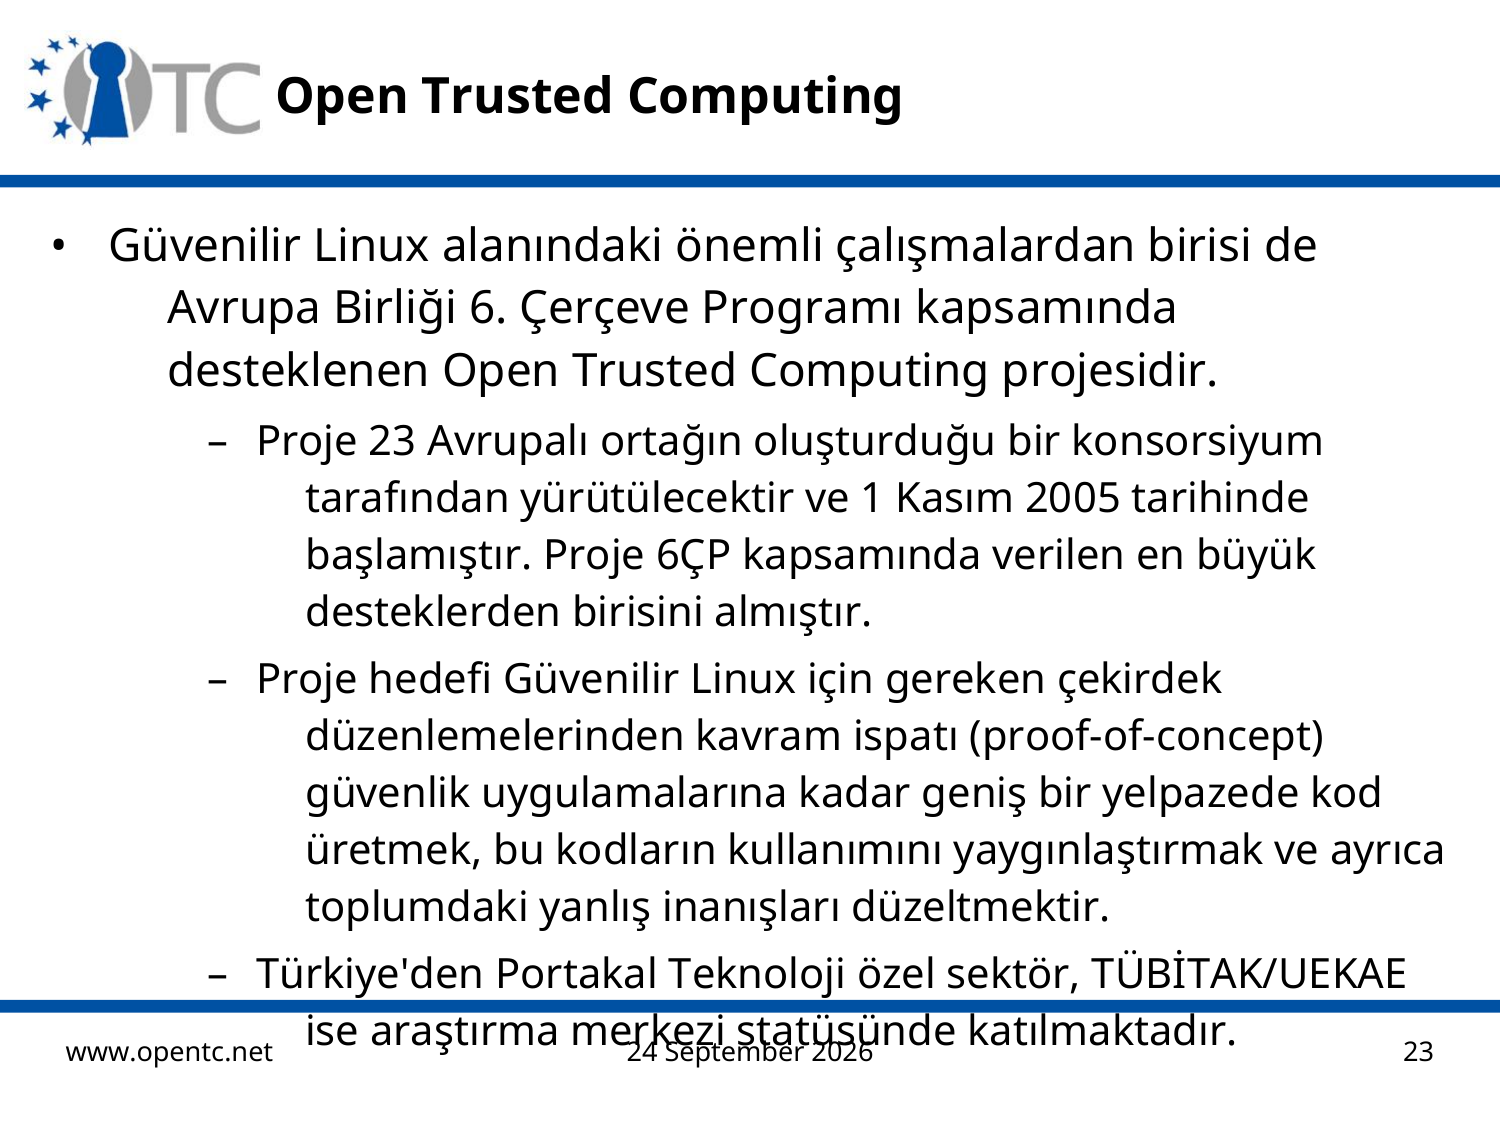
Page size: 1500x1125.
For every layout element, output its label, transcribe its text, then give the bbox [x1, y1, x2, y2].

picture [24, 30, 263, 150]
list Güvenilir Linux alanındaki önemli çalışmalardan birisi de Avrupa Birliği 6. Çerçeve Programı kapsamında desteklenen Open Trusted Computing projesidir. Proje 23 Avrupalı ortağın oluşturduğu bir konsorsiyum tarafından yürütülecektir ve 1 Kasım 2005 tarihinde başlamıştır. Proje 6ÇP kapsamında verilen en büyük desteklerden birisini almıştır. Proje hedefi Güvenilir Linux için gereken çekirdek düzenlemelerinden kavram ispatı (proof-of-concept) güvenlik uygulamalarına kadar geniş bir yelpazede kod üretmek, bu kodların kullanımını yaygınlaştırmak ve ayrıca toplumdaki yanlış inanışları düzeltmektir. Türkiye'den Portakal Teknoloji özel sektör, TÜBİTAK/UEKAE ise araştırma merkezi statüsünde katılmaktadır. [50, 212, 1450, 935]
title Open Trusted Computing [275, 7, 1450, 181]
